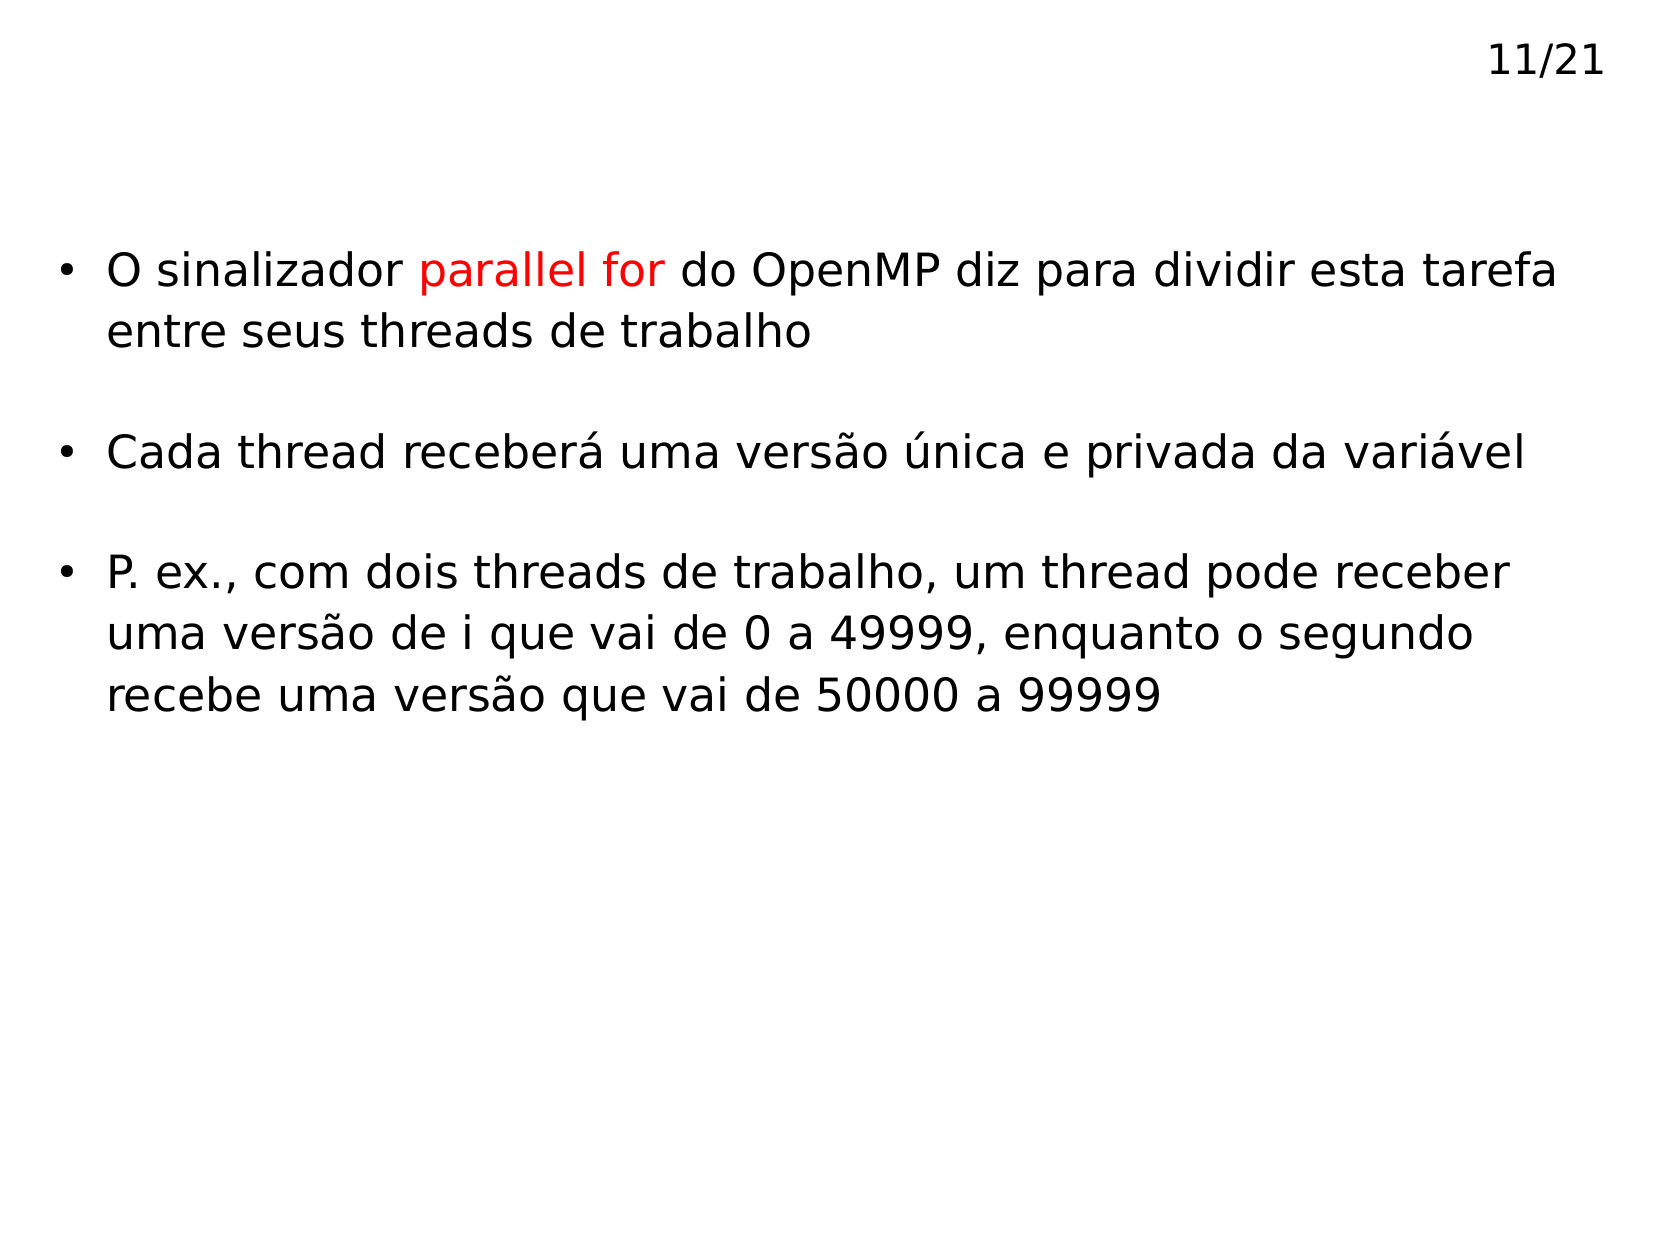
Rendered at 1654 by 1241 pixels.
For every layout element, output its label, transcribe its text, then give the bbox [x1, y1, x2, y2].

list O sinalizador parallel for do OpenMP diz para dividir esta tarefa entre seus threads de trabalho Cada thread receberá uma versão única e privada da variável P. ex., com dois threads de trabalho, um thread pode receber uma versão de i que vai de 0 a 49999, enquanto o segundo recebe uma versão que vai de 50000 a 99999 [59, 236, 1595, 1211]
